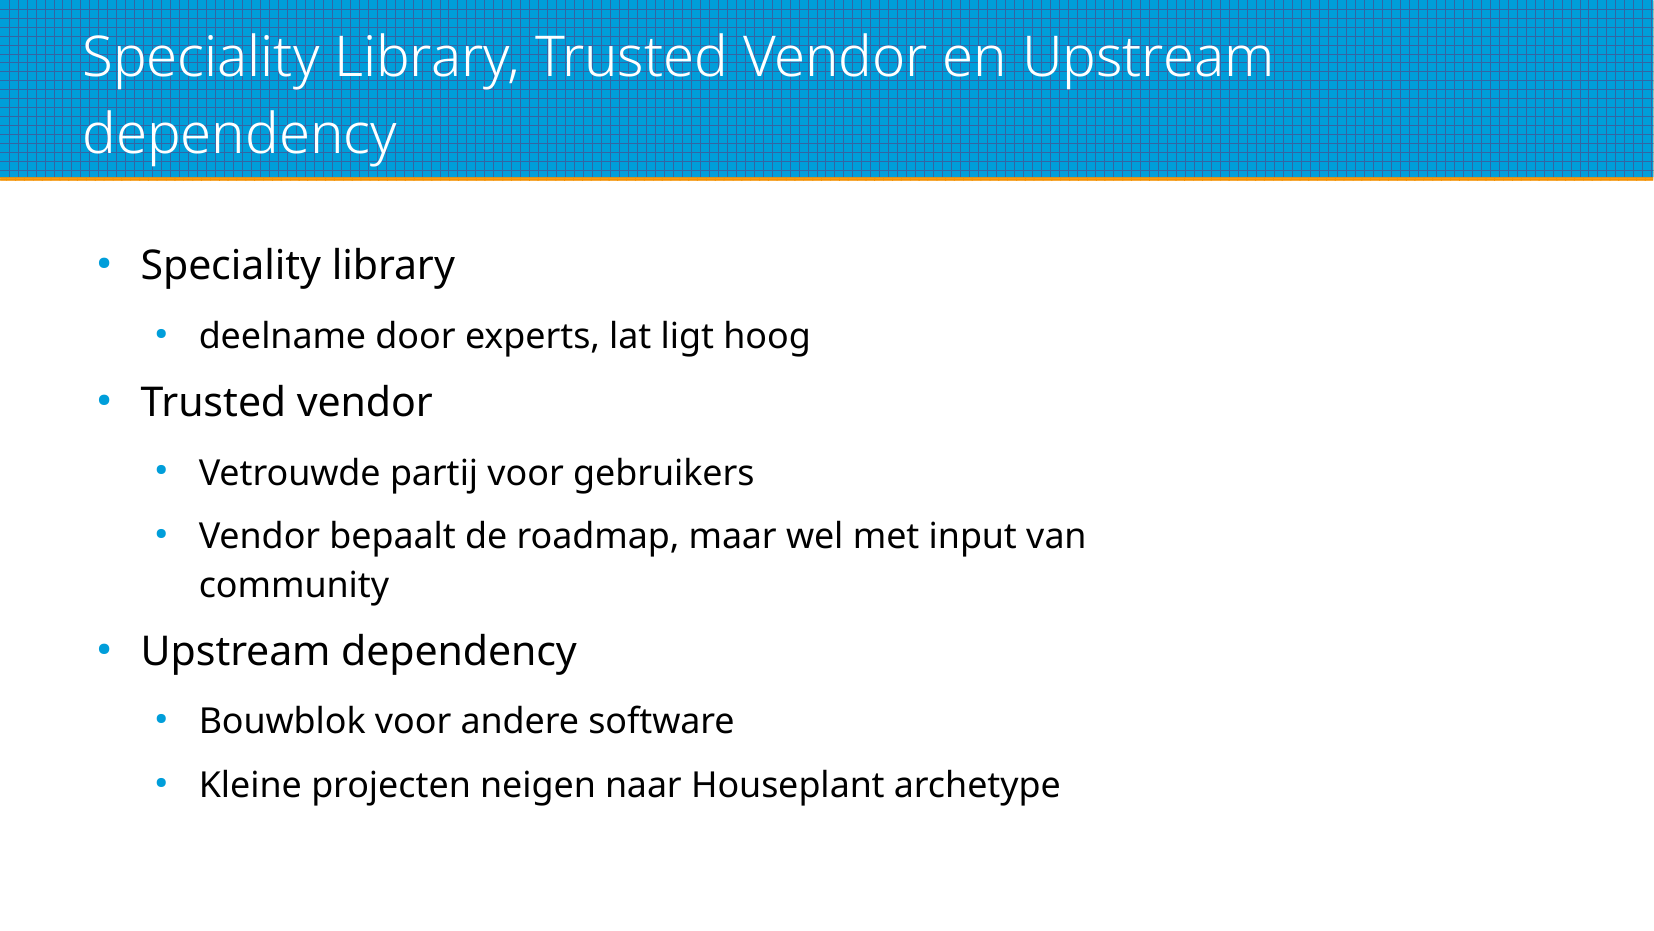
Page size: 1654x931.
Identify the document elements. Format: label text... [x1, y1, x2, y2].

title Speciality Library, Trusted Vendor en Upstream dependency [82, 14, 1571, 171]
list Speciality library deelname door experts, lat ligt hoog Trusted vendor Vetrouwde partij voor gebruikers Vendor bepaalt de roadmap, maar wel met input van community Upstream dependency Bouwblok voor andere software Kleine projecten neigen naar Houseplant archetype [82, 236, 1211, 811]
